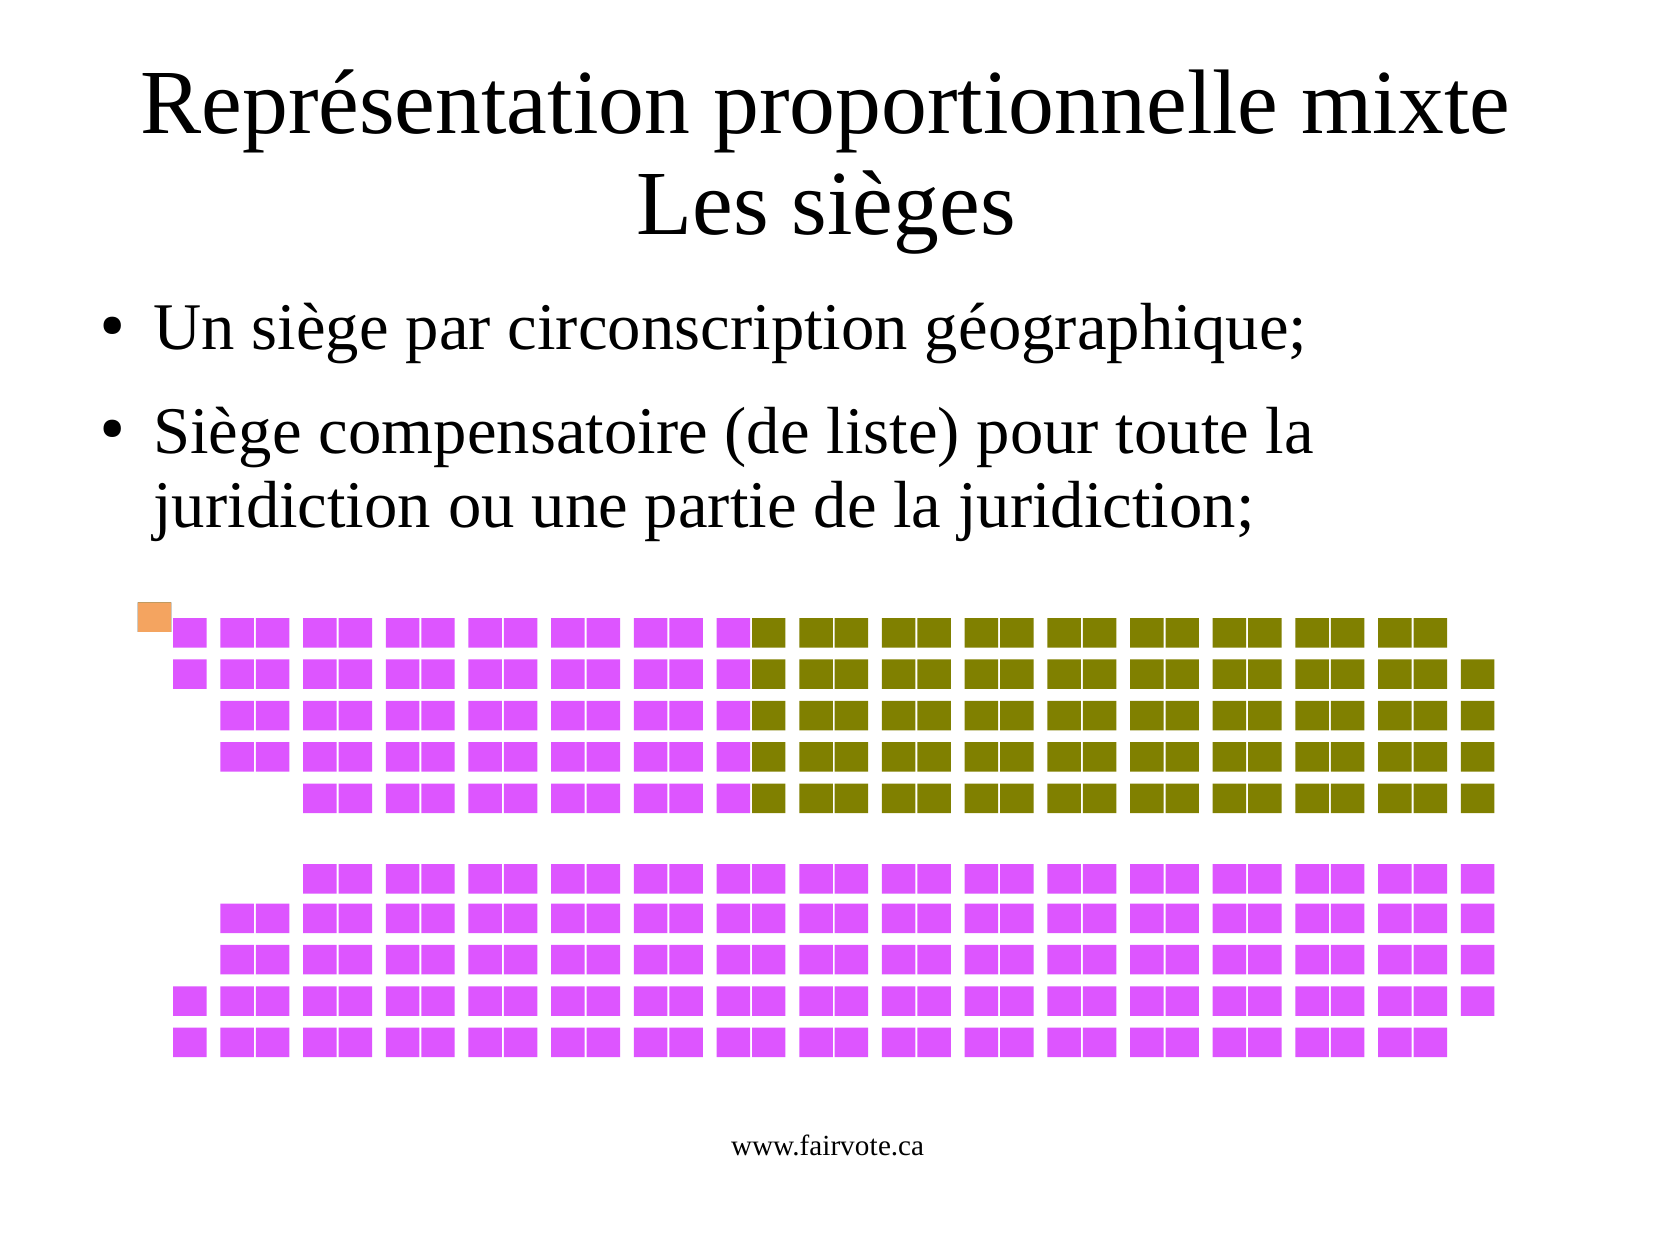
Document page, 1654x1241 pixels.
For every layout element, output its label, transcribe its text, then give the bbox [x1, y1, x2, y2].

title Représentation proportionnelle mixte Les sièges [82, 49, 1571, 257]
picture [135, 602, 1526, 1087]
list Un siège par circonscription géographique; Siège compensatoire (de liste) pour toute la juridiction ou une partie de la juridiction; [82, 290, 1538, 634]
